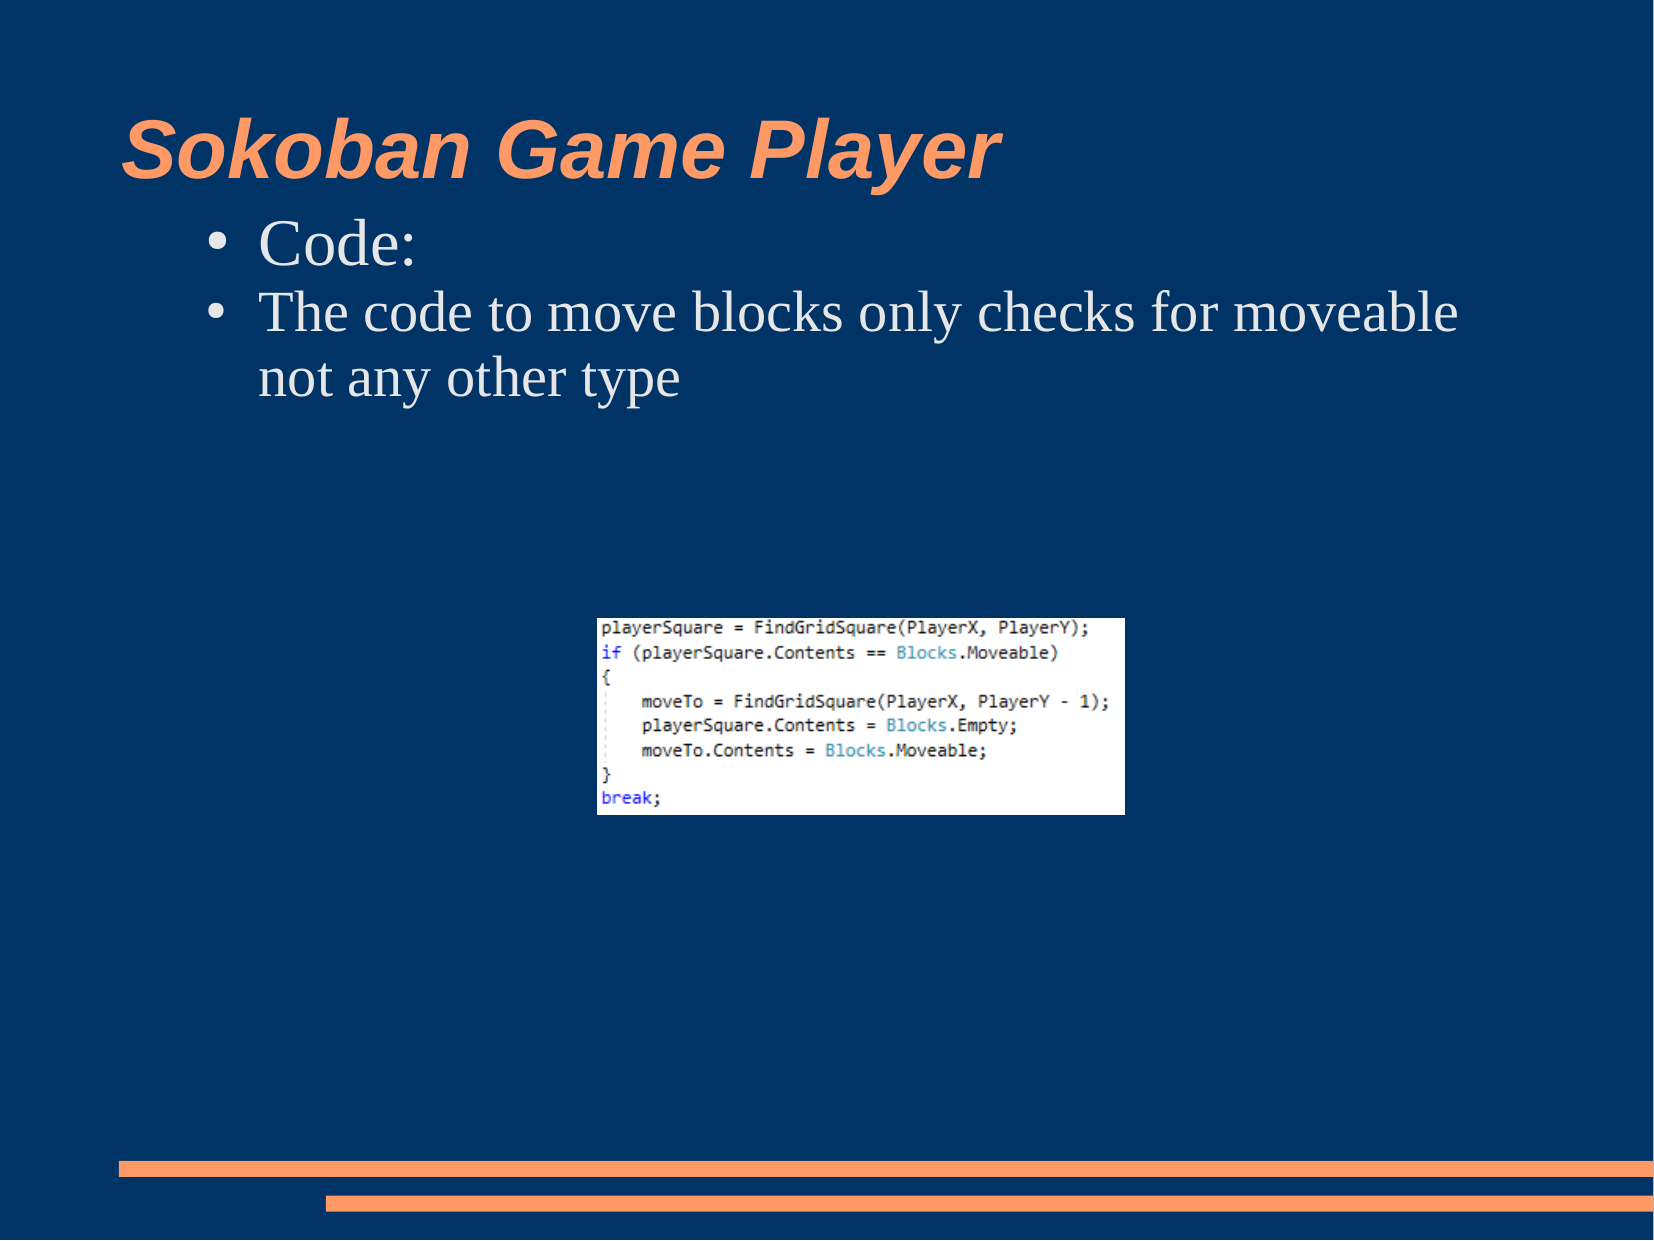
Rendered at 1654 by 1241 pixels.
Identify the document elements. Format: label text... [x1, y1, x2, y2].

list Code: The code to move blocks only checks for moveable not any other type [170, 205, 1610, 1016]
title Sokoban Game Player [121, 46, 1534, 254]
picture [597, 618, 1125, 815]
